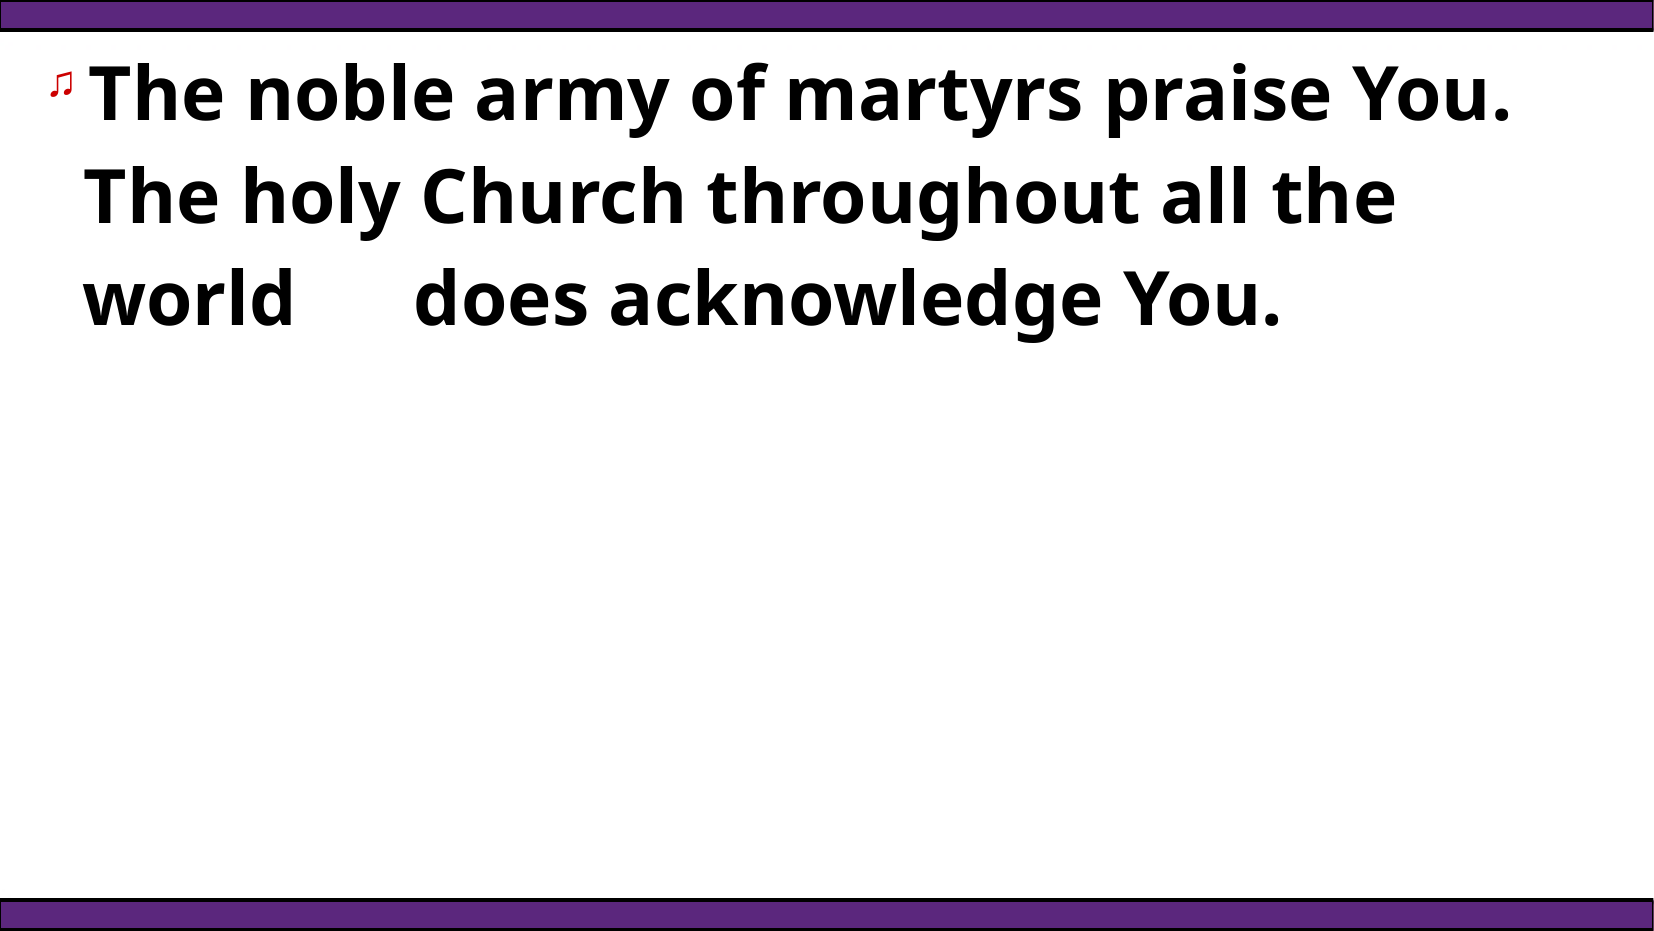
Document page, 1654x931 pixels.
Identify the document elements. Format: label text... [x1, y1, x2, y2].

text_box ♫ The noble army of martyrs praise You. The holy Church throughout all the world does acknowledge You. [30, 33, 1591, 348]
picture [0, 31, 1654, 900]
text_box [0, 900, 1654, 931]
text_box [0, 0, 1654, 31]
